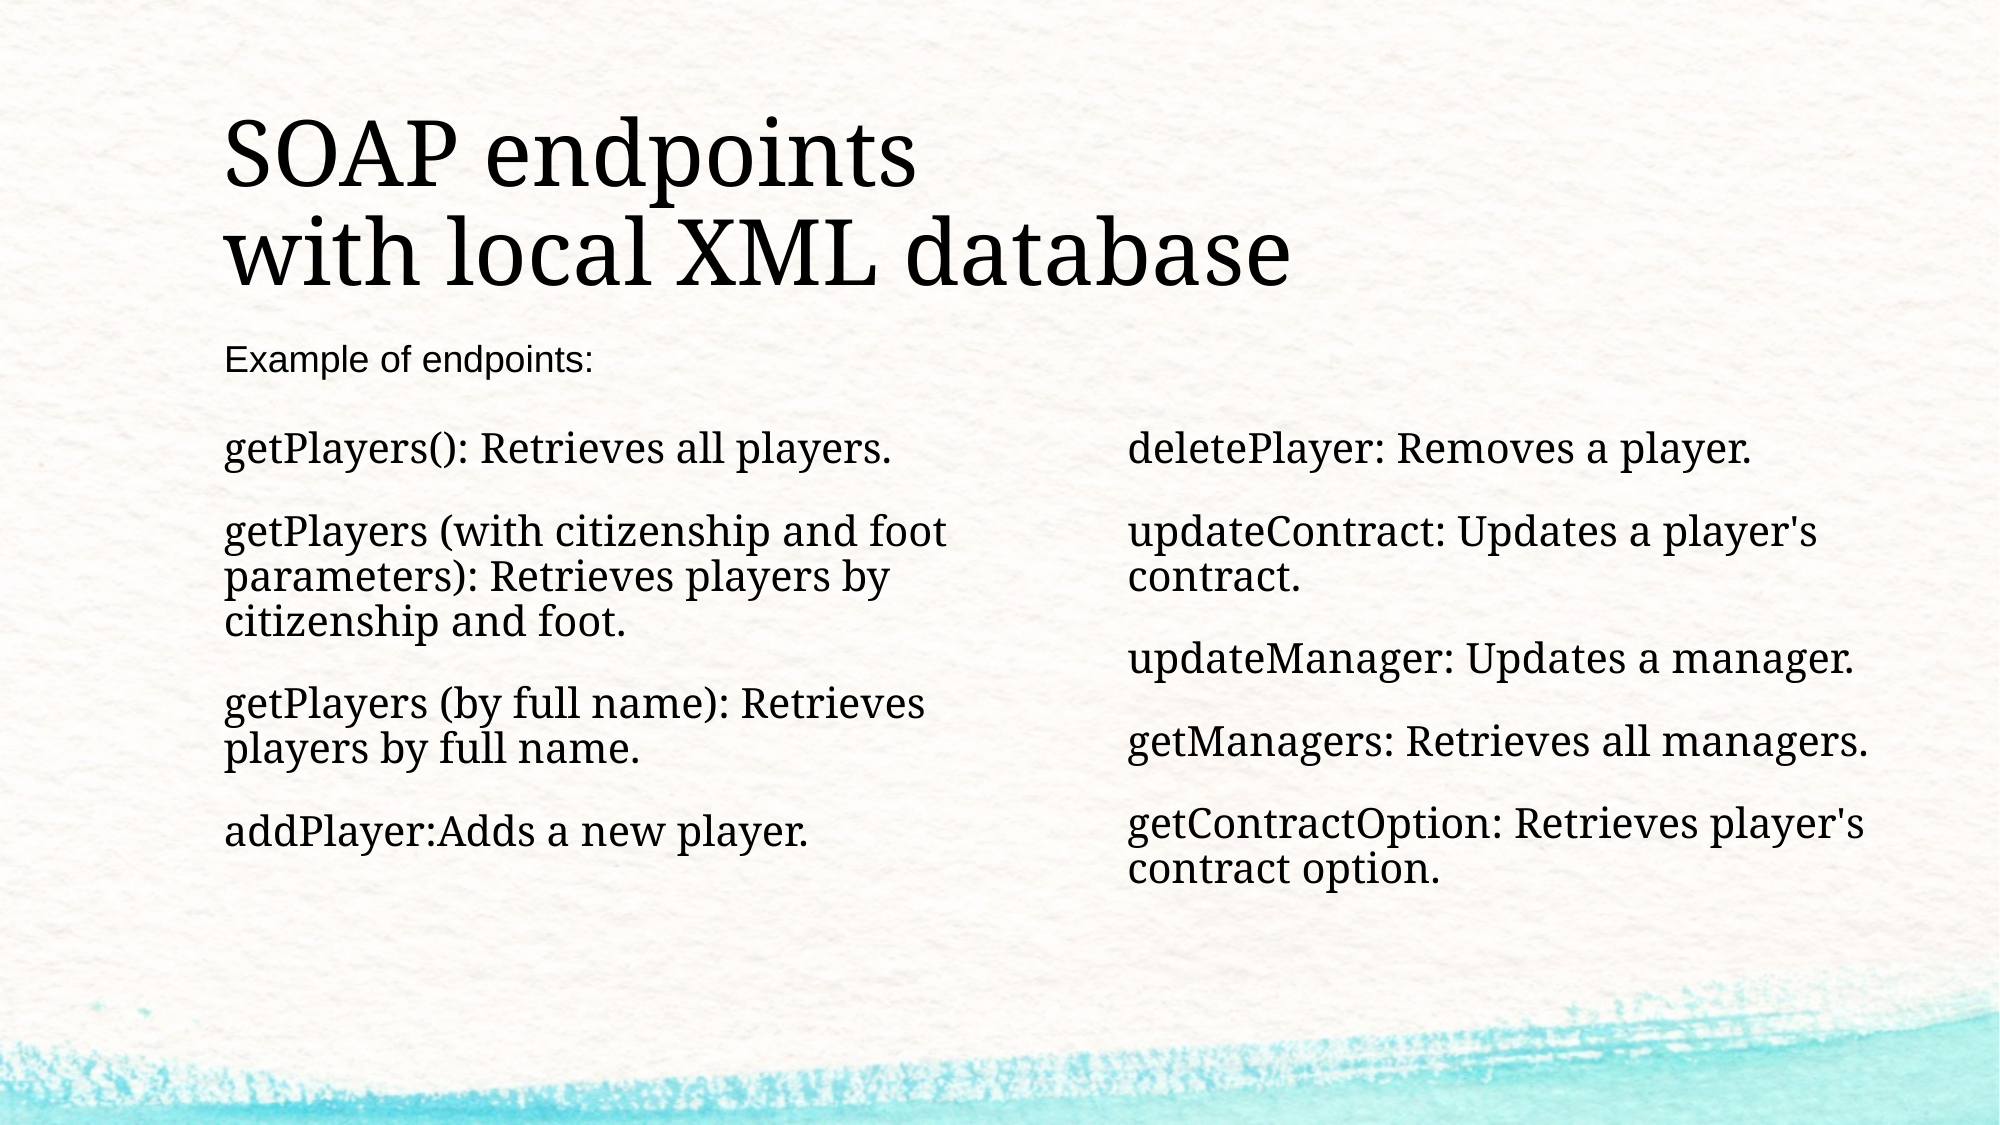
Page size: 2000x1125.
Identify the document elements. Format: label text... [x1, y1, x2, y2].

text_box Example of endpoints: [209, 330, 686, 418]
list getPlayers(): Retrieves all players. getPlayers (with citizenship and foot parameters): Retrieves players by citizenship and foot. getPlayers (by full name): Retrieves players by full name. addPlayer:Adds a new player. [208, 249, 971, 1025]
text_box deletePlayer: Removes a player. updateContract: Updates a player's contract. updateManager: Updates a manager. getManagers: Retrieves all managers. getContractOption: Retrieves player's contract option. [1112, 249, 1975, 938]
picture [0, 0, 2000, 1125]
title SOAP endpoints with local XML database [208, 99, 1784, 213]
